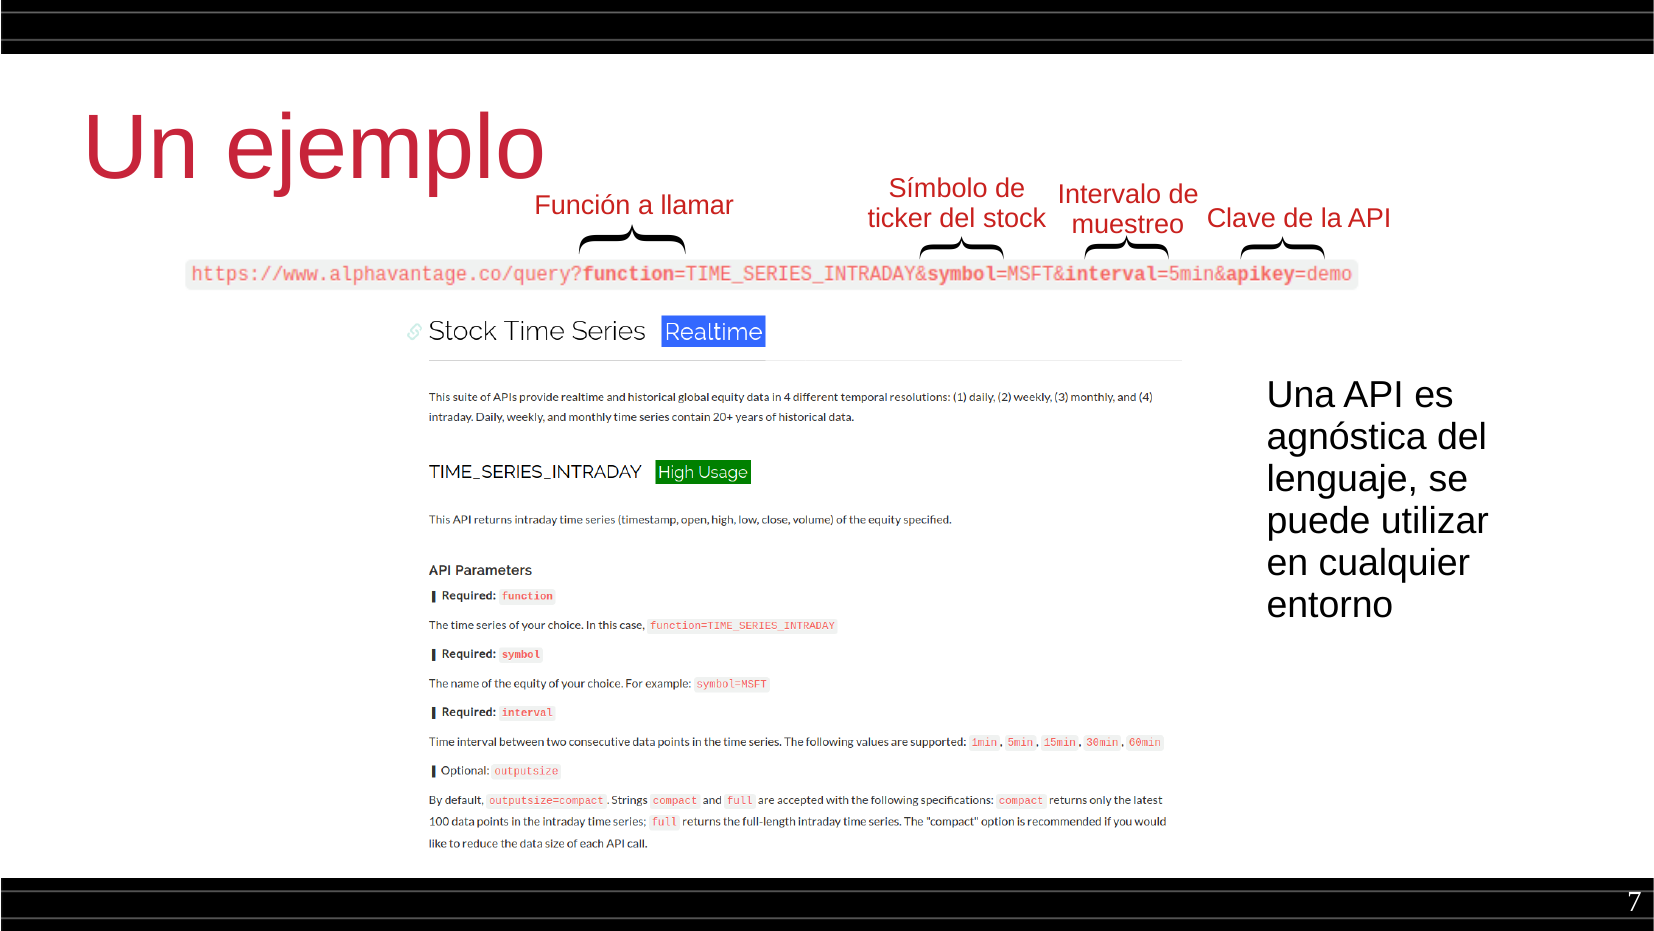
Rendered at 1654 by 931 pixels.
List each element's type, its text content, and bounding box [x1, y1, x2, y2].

text_box Función a llamar [519, 182, 756, 228]
text_box Clave de la API [1181, 195, 1418, 241]
text_box Una API es agnóstica del lenguaje, se puede utilizar en cualquier entorno [1251, 366, 1536, 633]
picture [1, 0, 1654, 54]
picture [184, 228, 1371, 303]
text_box Intervalo de muestreo [1009, 171, 1247, 247]
picture [407, 307, 1193, 856]
text_box Símbolo de ticker del stock [838, 165, 1075, 241]
picture [1, 878, 1654, 931]
title Un ejemplo [82, 69, 1571, 225]
